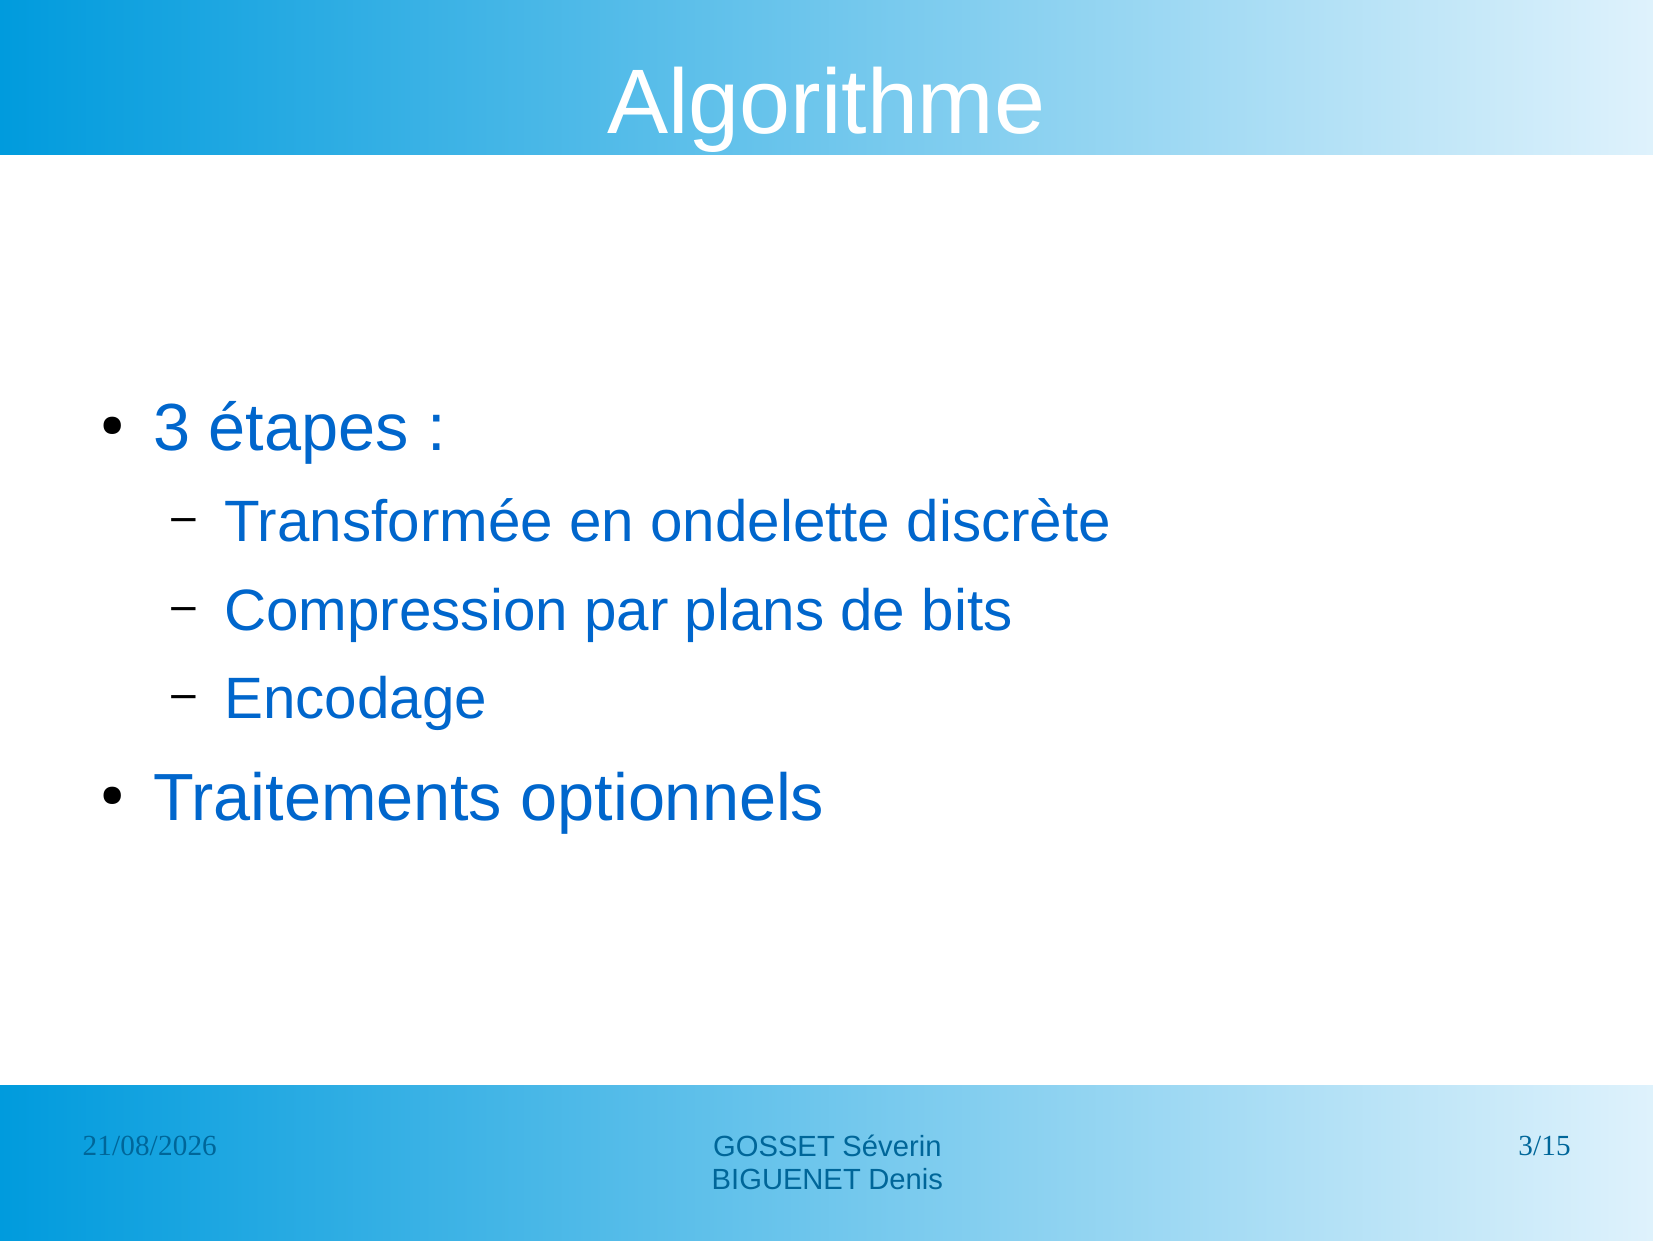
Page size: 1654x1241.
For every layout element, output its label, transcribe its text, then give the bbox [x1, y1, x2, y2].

list 3 étapes : Transformée en ondelette discrète Compression par plans de bits Encodage Traitements optionnels [82, 390, 1571, 850]
title Algorithme [82, 49, 1571, 155]
